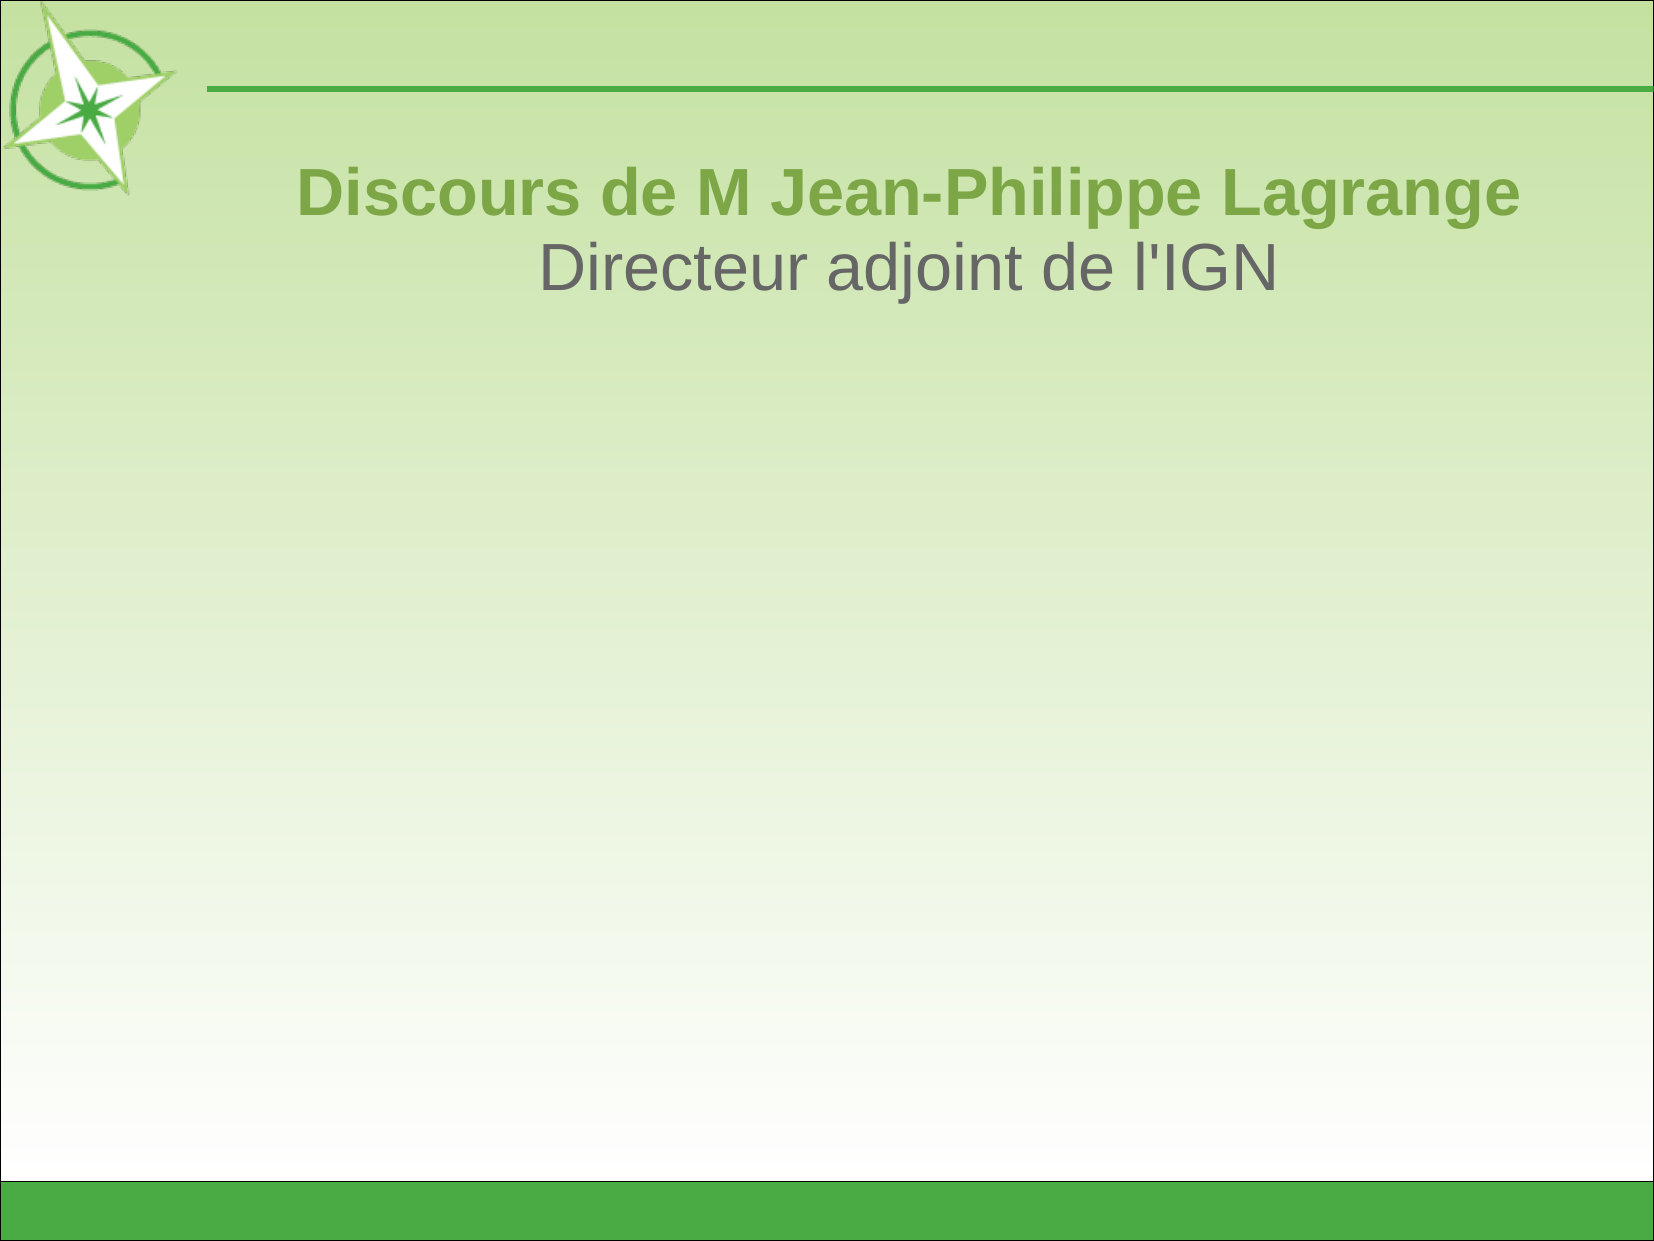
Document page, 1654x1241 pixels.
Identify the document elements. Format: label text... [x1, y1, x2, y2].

picture [2, 0, 178, 197]
subtitle Discours de M Jean-Philippe Lagrange Directeur adjoint de l'IGN [165, 2, 1654, 1109]
